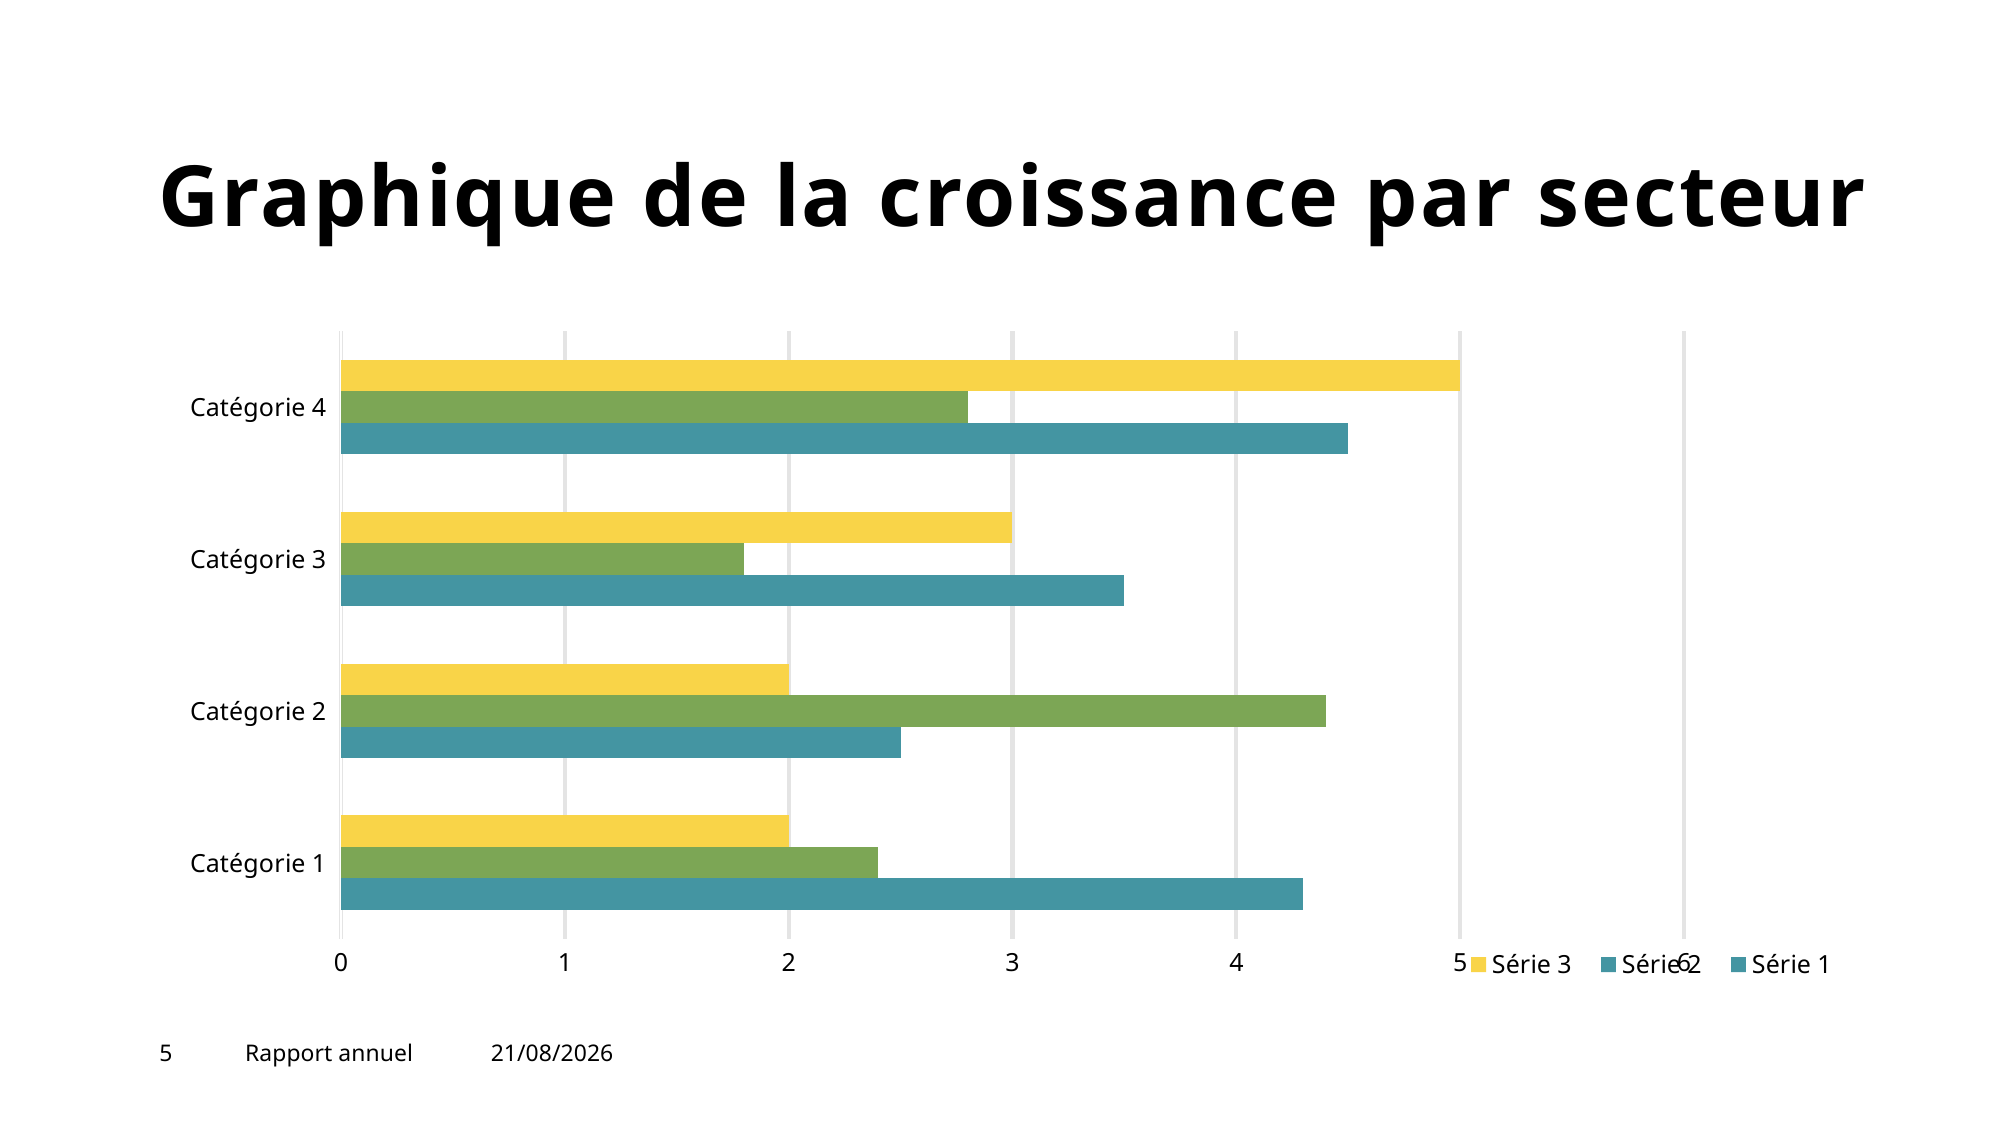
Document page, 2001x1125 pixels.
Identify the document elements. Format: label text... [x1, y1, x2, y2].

text_box Rapport annuel [245, 1038, 490, 1080]
text_box 25 novembre 2020 [490, 1038, 707, 1080]
chart [156, 317, 1855, 993]
text_box 5 [159, 1038, 245, 1080]
title Graphique de la croissance par secteur [158, 144, 1886, 245]
